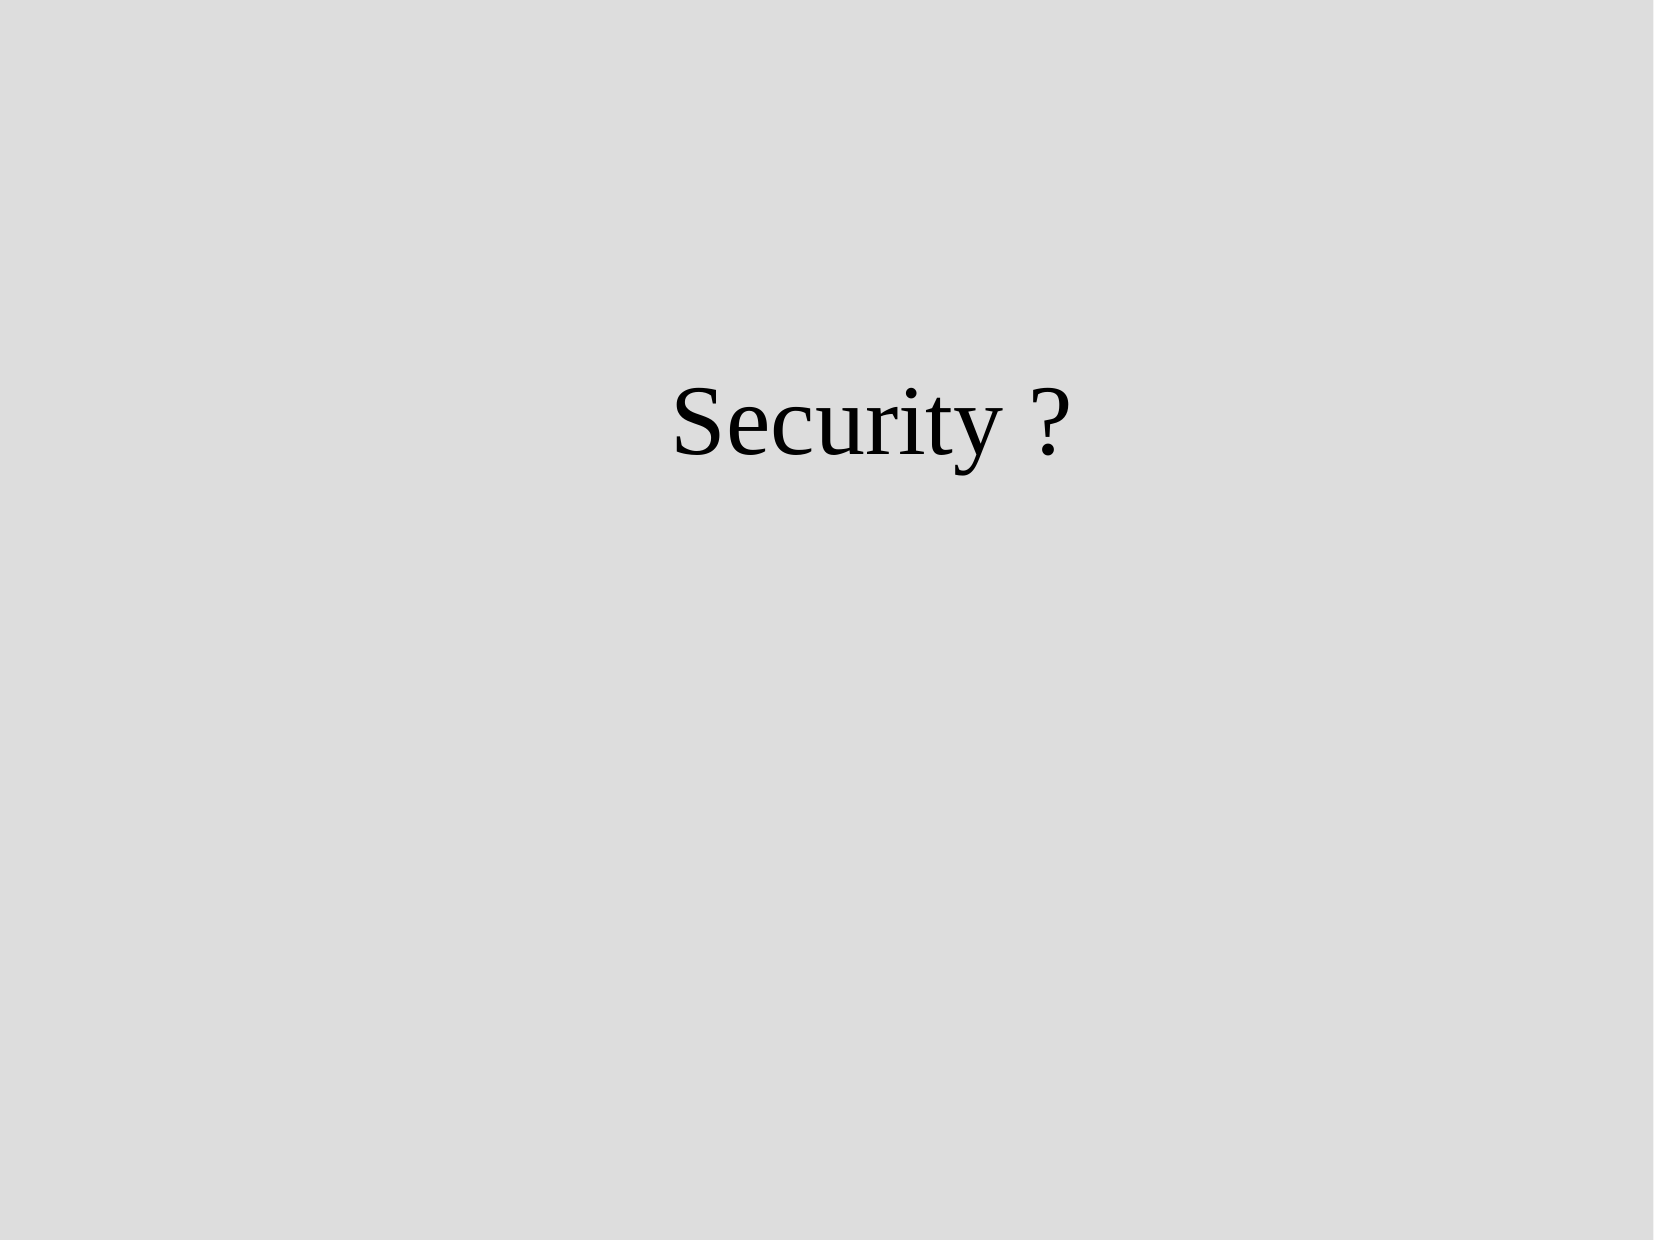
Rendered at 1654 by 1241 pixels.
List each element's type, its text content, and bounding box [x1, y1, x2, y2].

text_box Security ? [271, 357, 1473, 484]
subtitle [82, 49, 1571, 1010]
